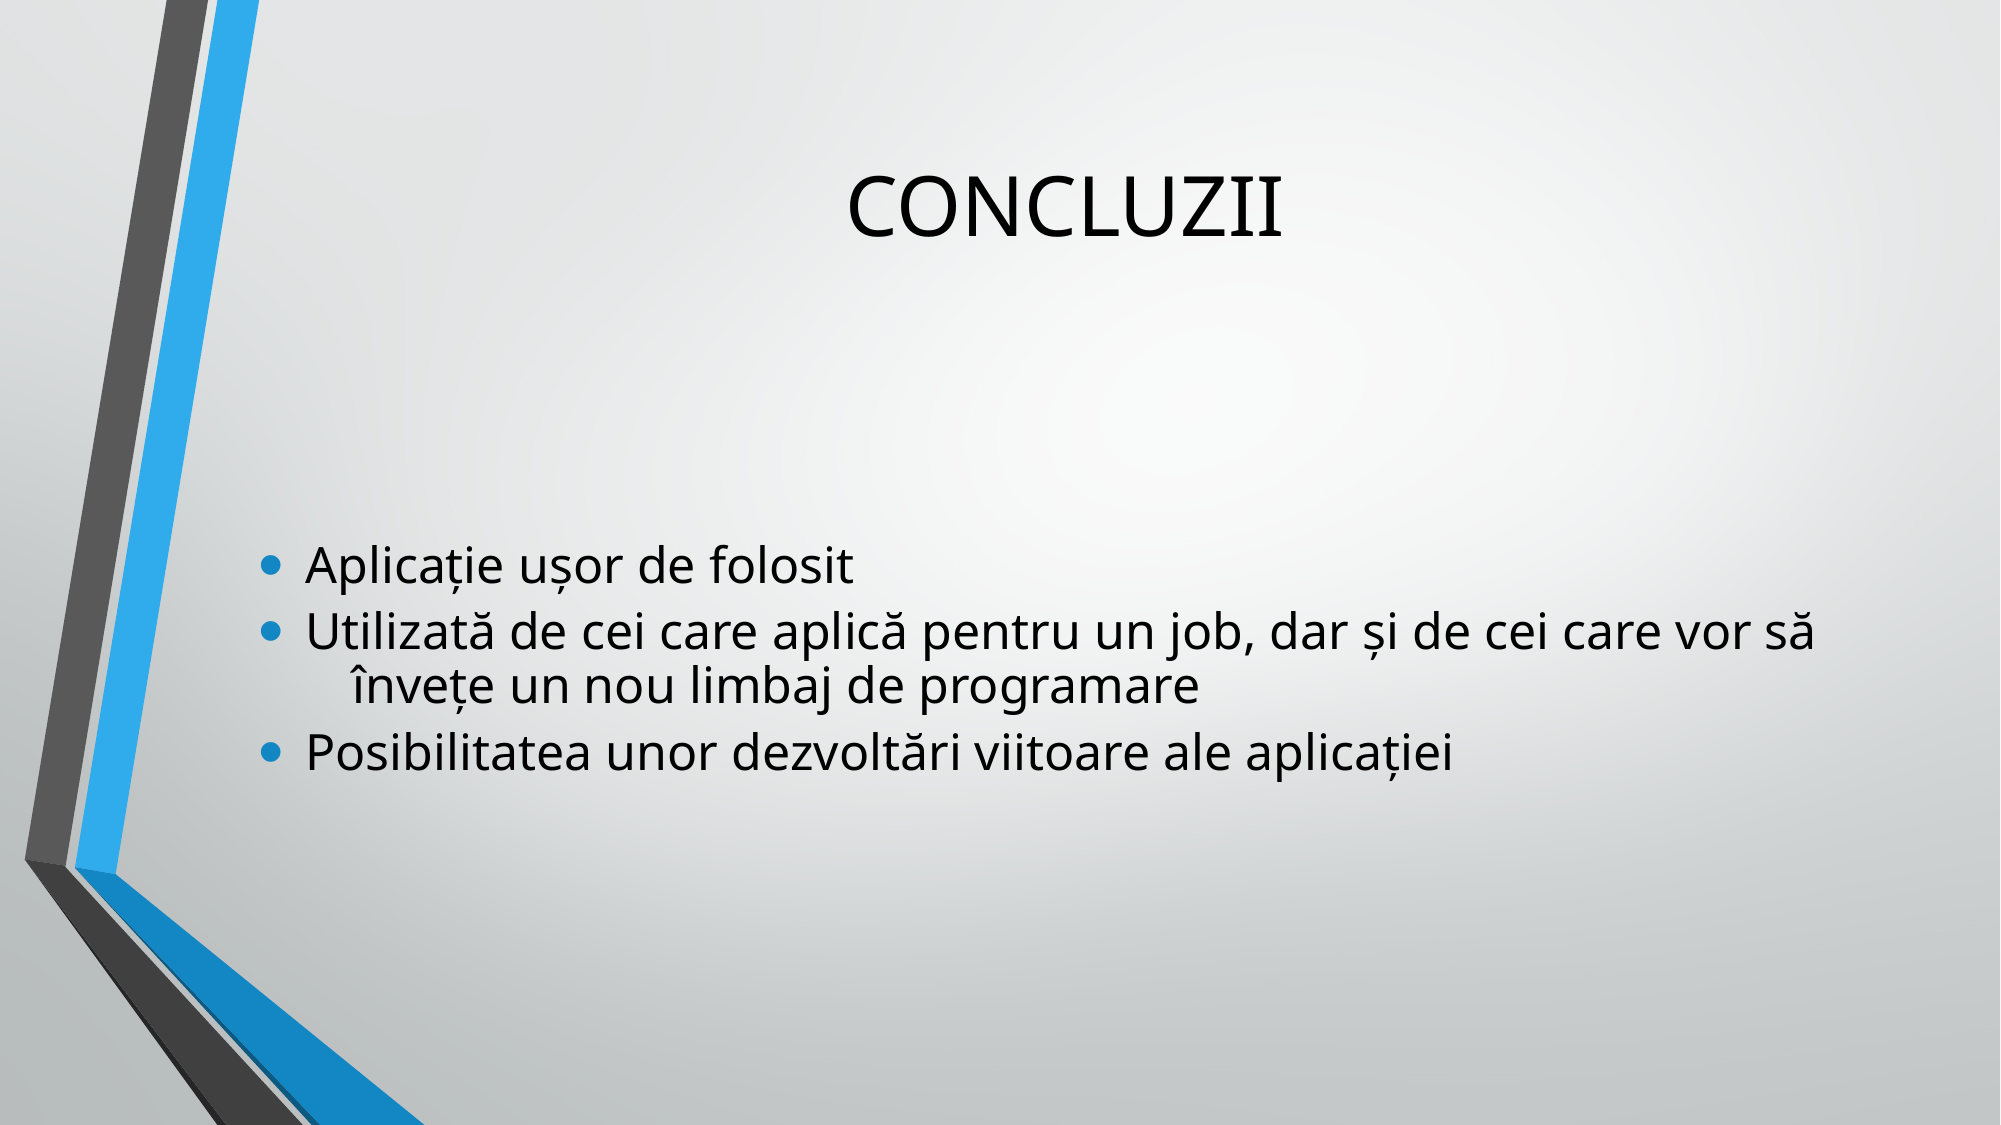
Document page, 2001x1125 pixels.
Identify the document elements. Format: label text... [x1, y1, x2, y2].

list Aplicație ușor de folosit Utilizată de cei care aplică pentru un job, dar și de cei care vor să învețe un nou limbaj de programare Posibilitatea unor dezvoltări viitoare ale aplicației [243, 437, 1887, 950]
title CONCLUZII [243, 59, 1887, 347]
